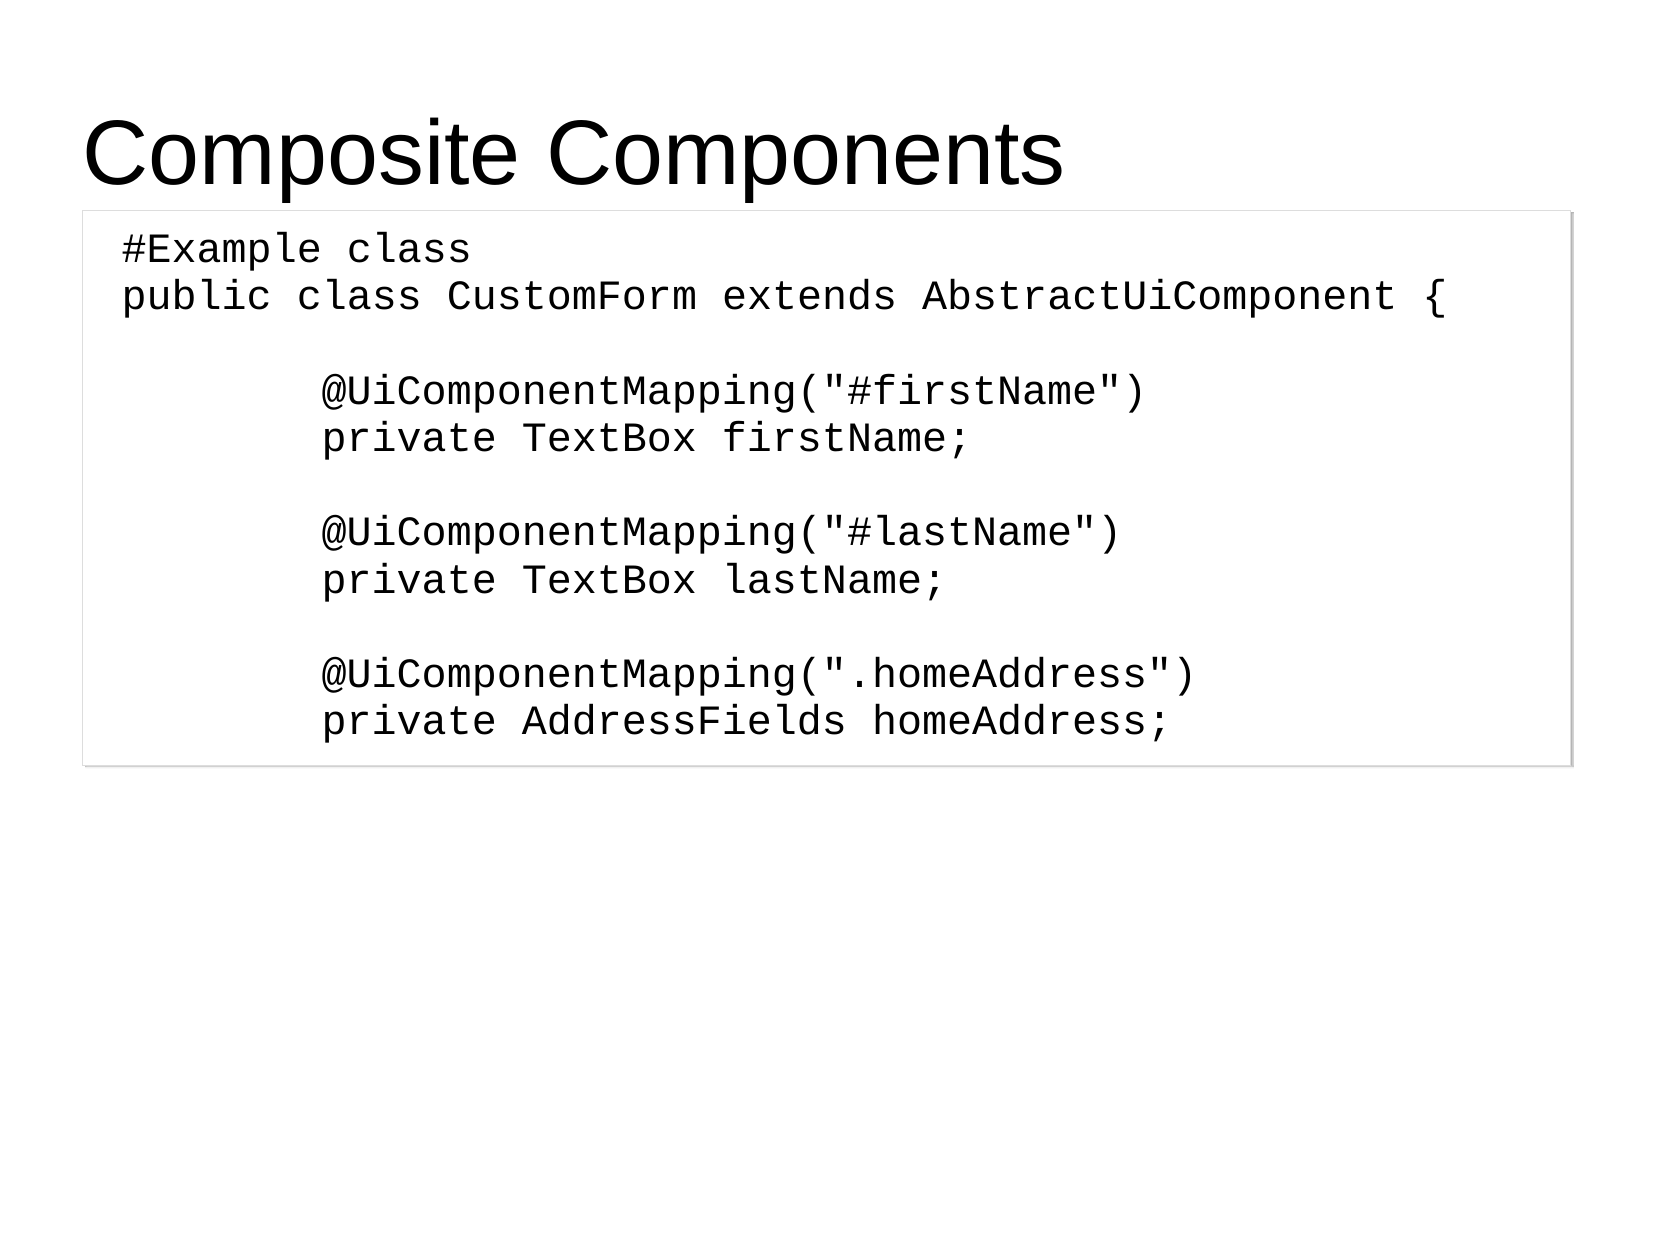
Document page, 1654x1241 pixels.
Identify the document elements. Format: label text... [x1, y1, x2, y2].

title Composite Components [82, 49, 1571, 210]
subtitle #Example class public class CustomForm extends AbstractUiComponent { @UiComponentMapping("#firstName") private TextBox firstName; @UiComponentMapping("#lastName") private TextBox lastName; @UiComponentMapping(".homeAddress") private AddressFields homeAddress; [82, 210, 1571, 766]
